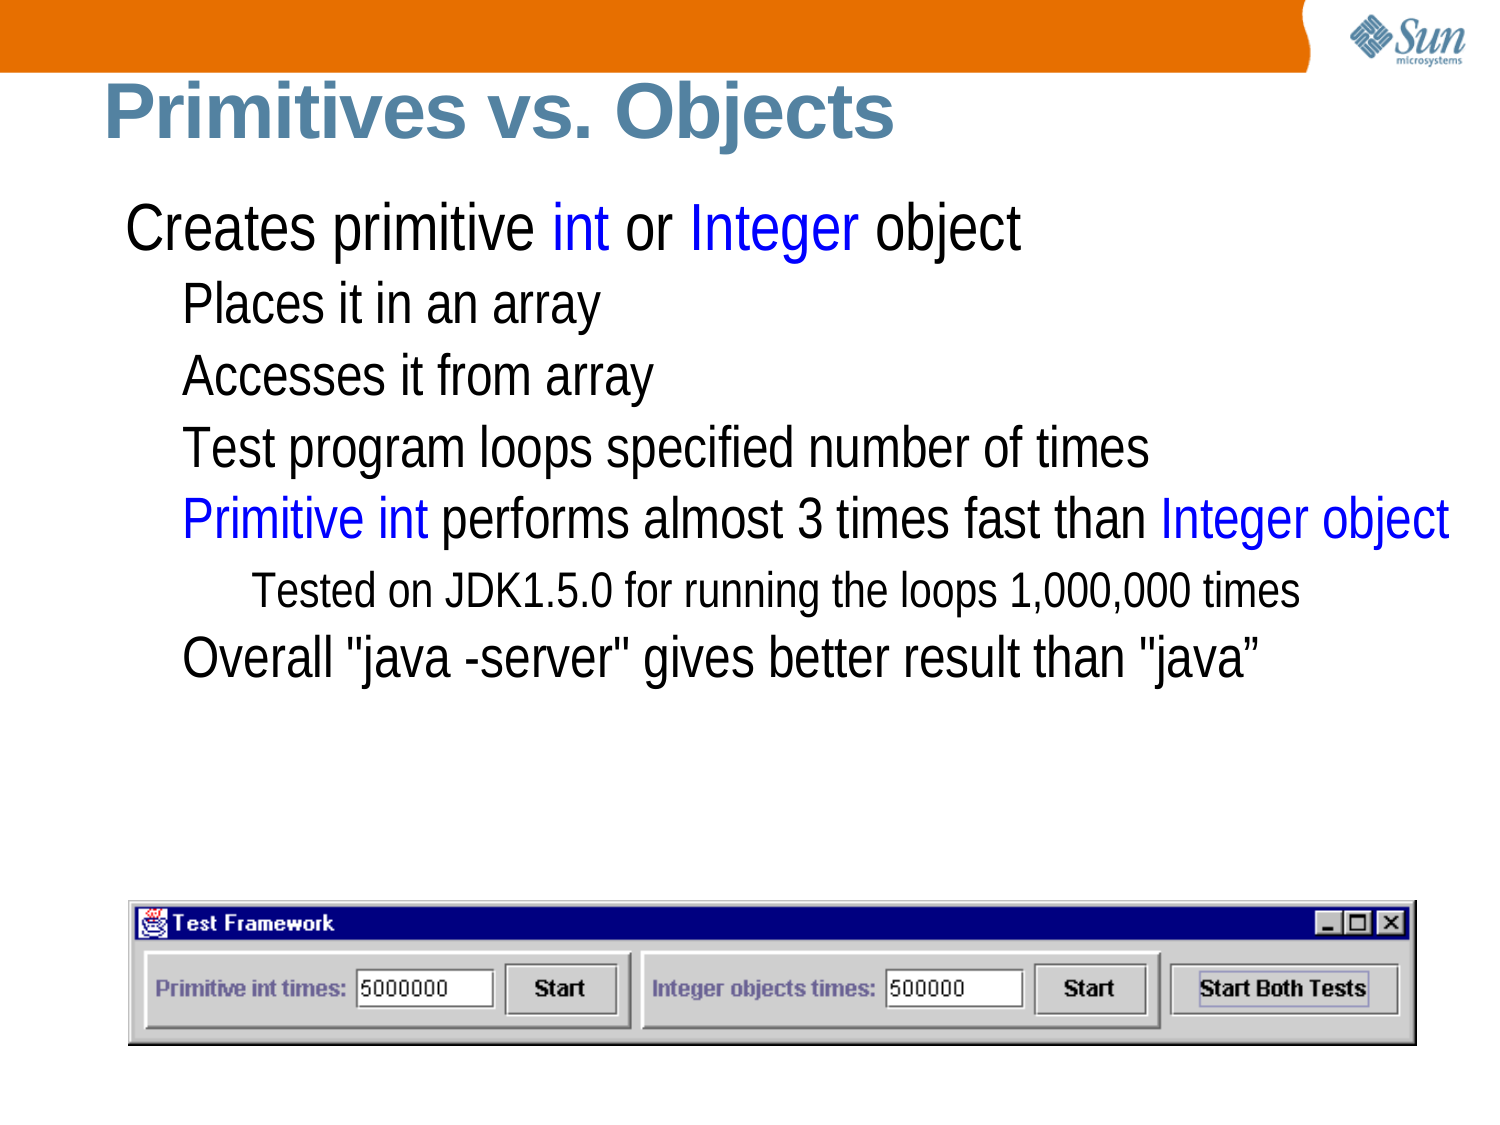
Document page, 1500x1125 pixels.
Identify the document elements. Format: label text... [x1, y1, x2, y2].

picture [128, 900, 1417, 1046]
title Primitives vs. Objects [103, 75, 1466, 182]
list Creates primitive int or Integer object Places it in an array Accesses it from array Test program loops specified number of times Primitive int performs almost 3 times fast than Integer object Tested on JDK1.5.0 for running the loops 1,000,000 times Overall "java -server" gives better result than "java” [105, 198, 1477, 907]
picture [0, 0, 1500, 75]
